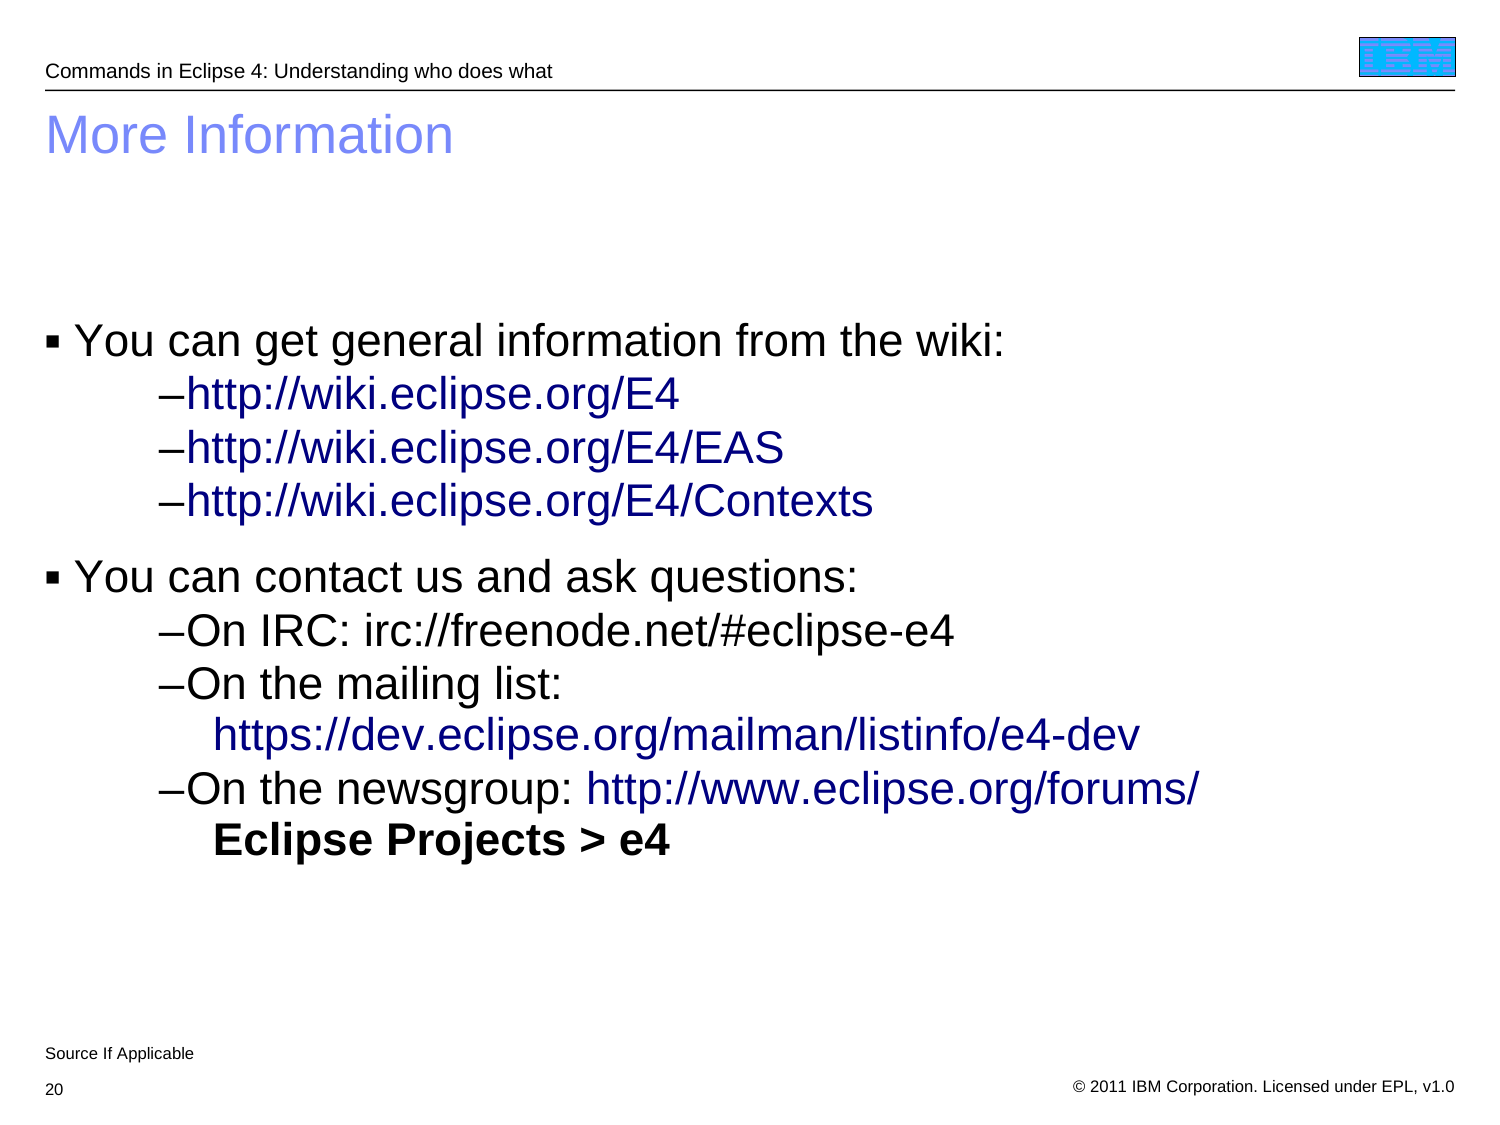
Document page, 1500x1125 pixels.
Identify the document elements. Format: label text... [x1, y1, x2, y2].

text_box Commands in Eclipse 4: Understanding who does what [30, 37, 1306, 83]
title More Information [30, 97, 1456, 218]
list You can get general information from the wiki: http://wiki.eclipse.org/E4 http://wiki.eclipse.org/E4/EAS http://wiki.eclipse.org/E4/Contexts You can contact us and ask questions: On IRC: irc://freenode.net/#eclipse-e4 On the mailing list: https://dev.eclipse.org/mailman/listinfo/e4-dev On the newsgroup: http://www.eclipse.org/forums/ Eclipse Projects > e4 [30, 307, 1456, 1058]
text_box Source If Applicable [30, 1021, 1441, 1072]
